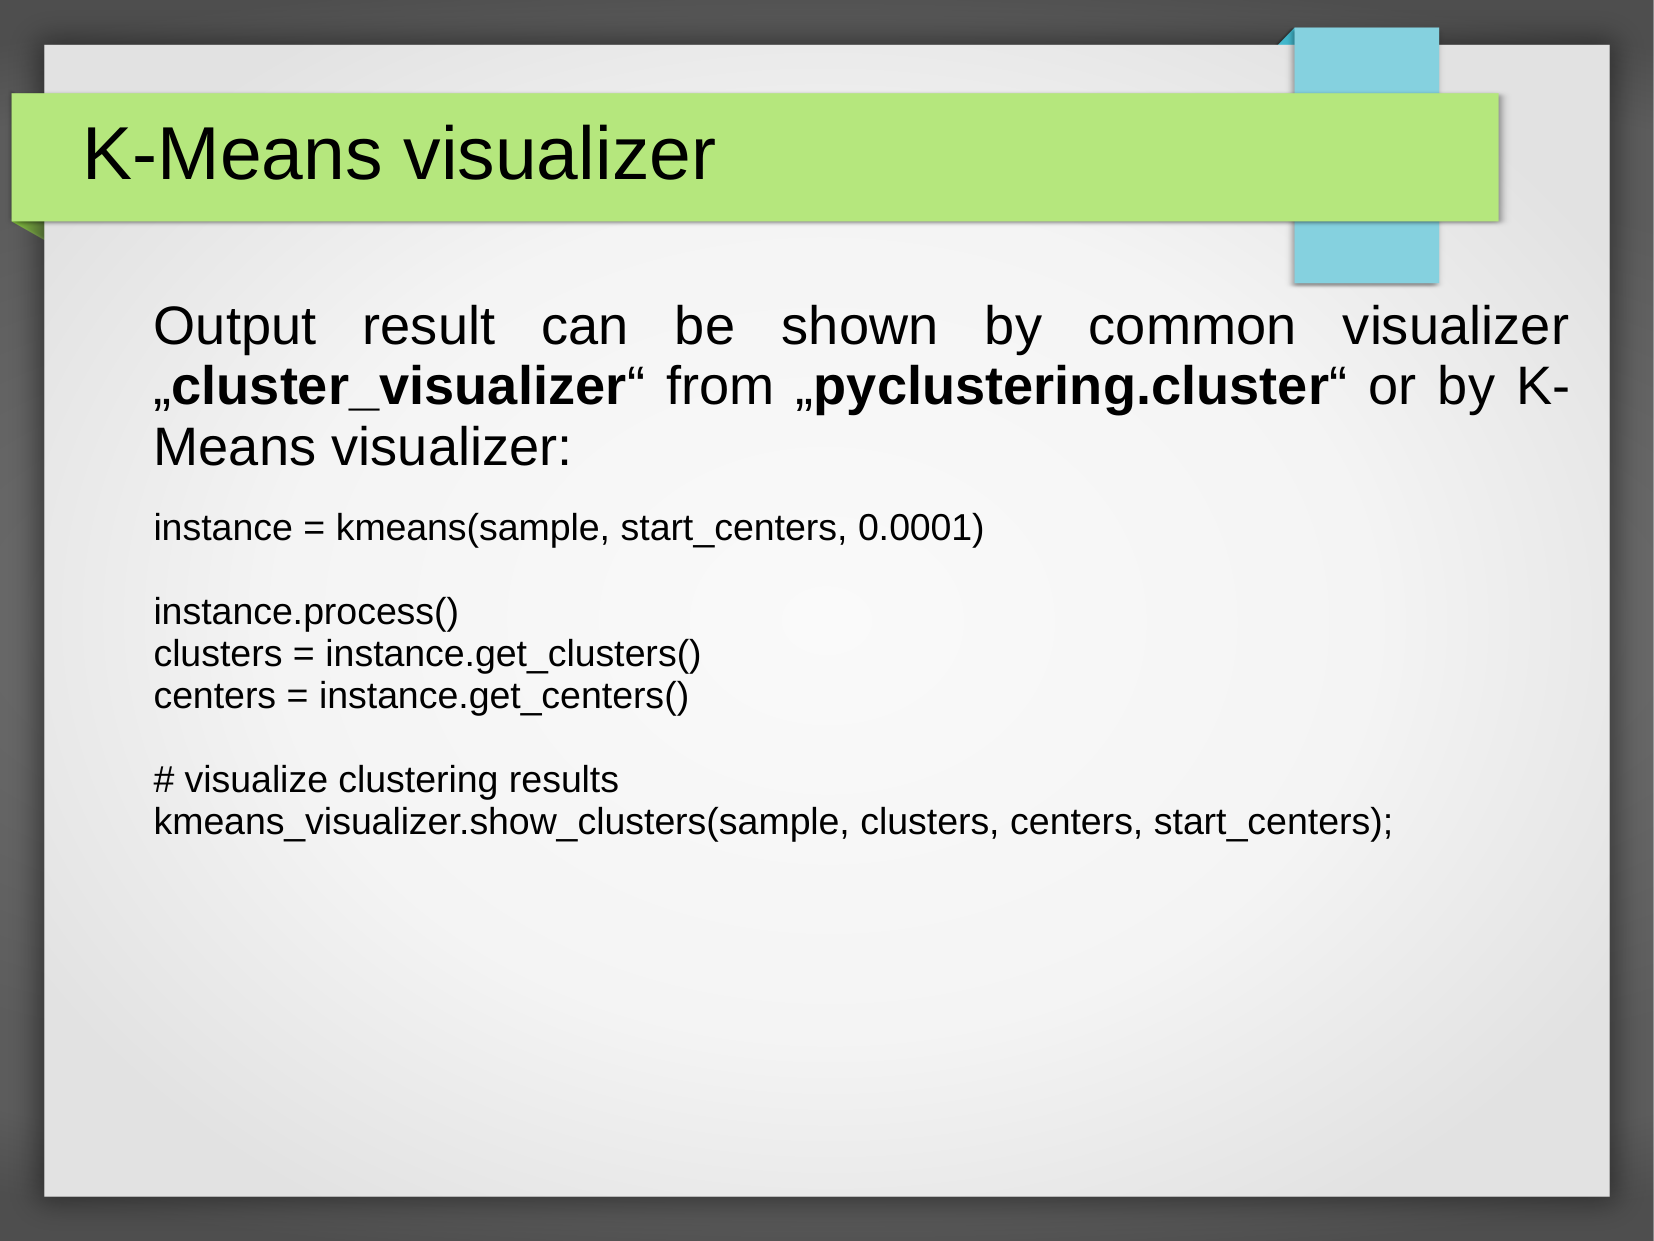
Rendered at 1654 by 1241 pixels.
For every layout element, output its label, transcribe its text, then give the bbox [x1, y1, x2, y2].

title K-Means visualizer [82, 94, 1264, 213]
list Output result can be shown by common visualizer „cluster_visualizer“ from „pyclustering.cluster“ or by K-Means visualizer: instance = kmeans(sample, start_centers, 0.0001) instance.process() clusters = instance.get_clusters() centers = instance.get_centers() # visualize clustering results kmeans_visualizer.show_clusters(sample, clusters, centers, start_centers); [82, 295, 1571, 1015]
picture [0, 0, 1654, 1241]
